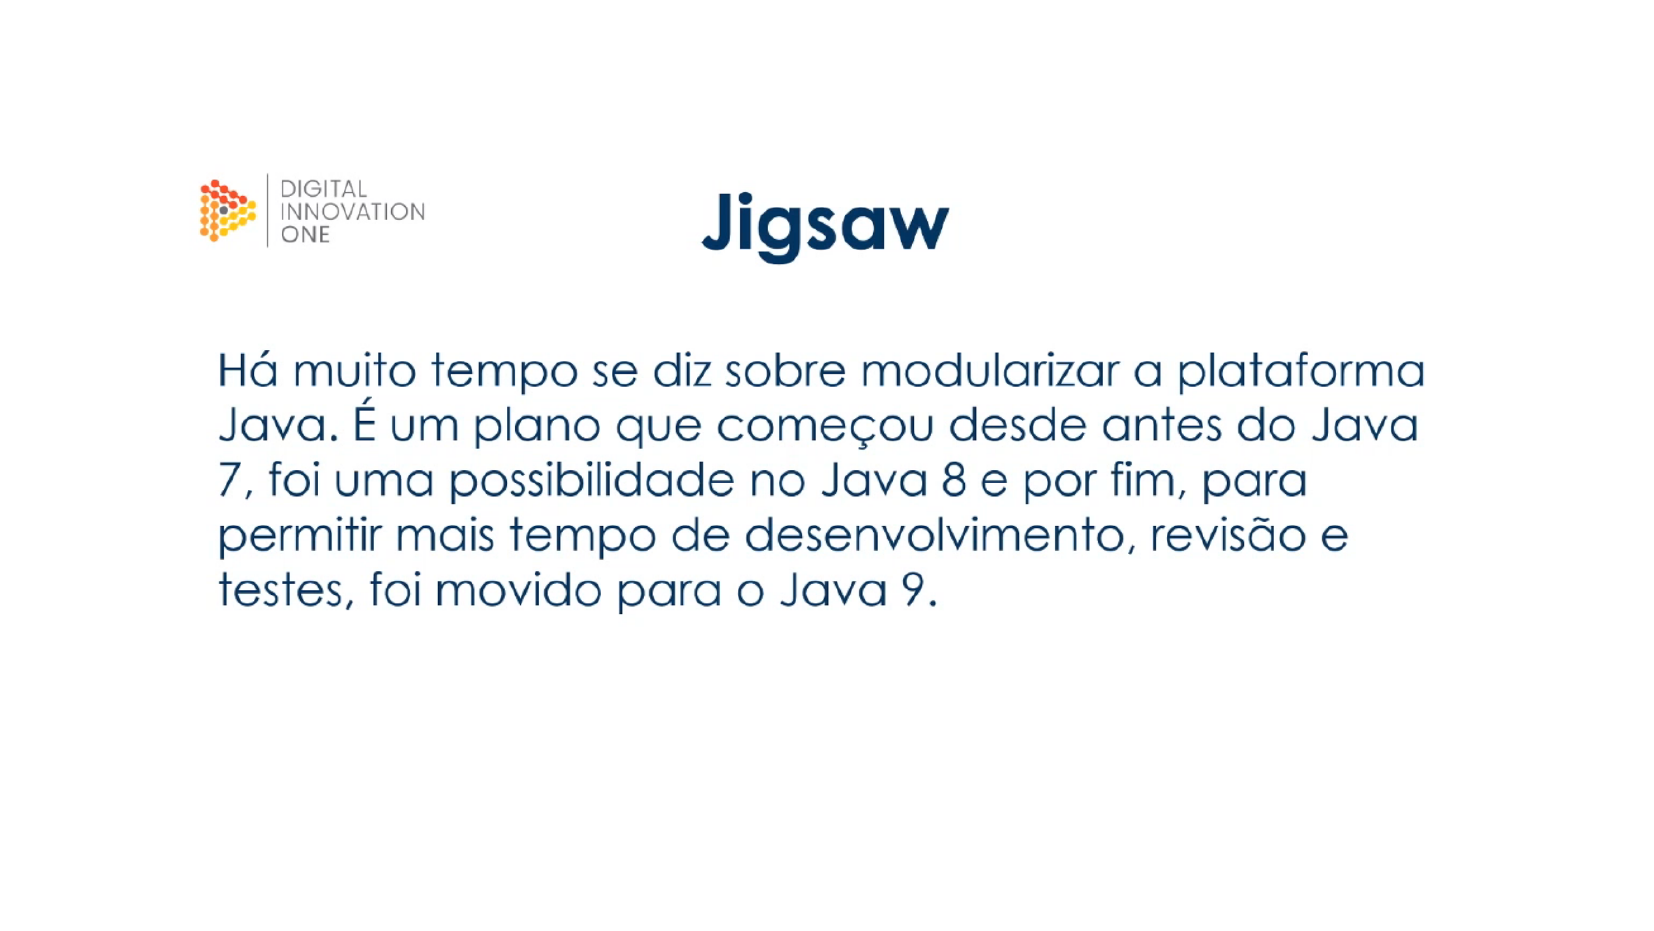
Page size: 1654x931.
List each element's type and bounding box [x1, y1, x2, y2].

picture [177, 158, 1441, 709]
